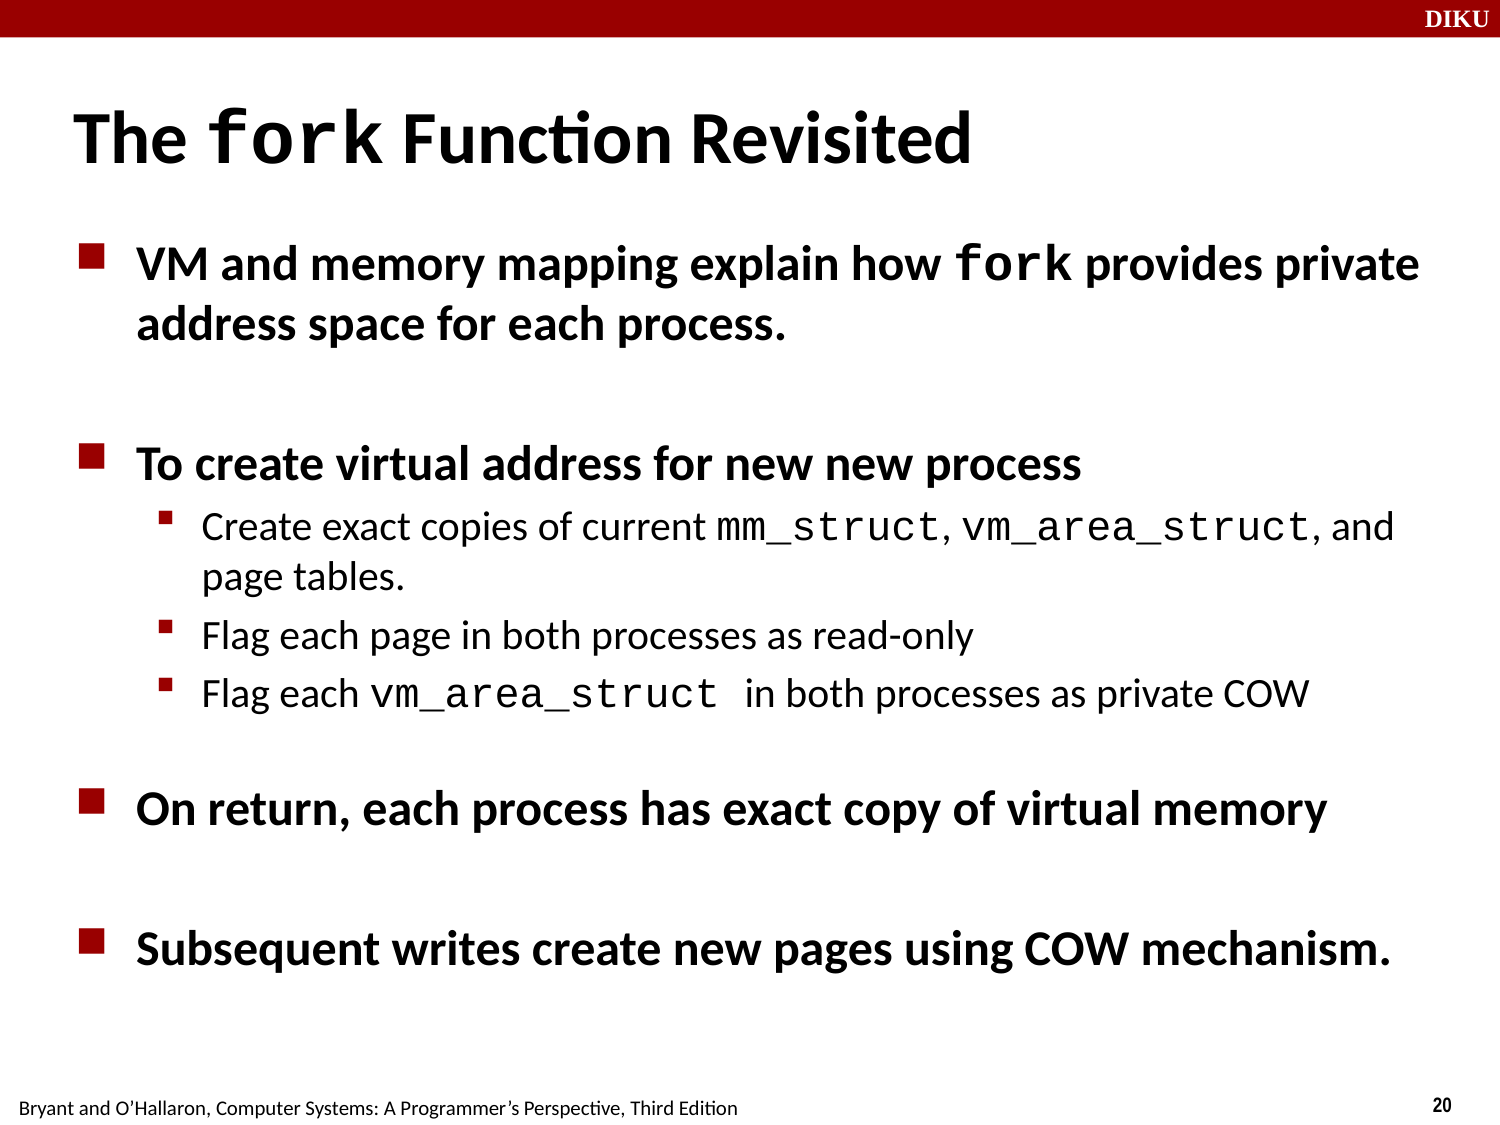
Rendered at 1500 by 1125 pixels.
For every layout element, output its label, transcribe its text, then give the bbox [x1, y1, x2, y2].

text_box VM and memory mapping explain how fork provides private address space for each process. To create virtual address for new new process Create exact copies of current mm_struct, vm_area_struct, and page tables. Flag each page in both processes as read-only Flag each vm_area_struct in both processes as private COW On return, each process has exact copy of virtual memory Subsequent writes create new pages using COW mechanism. [65, 223, 1463, 1039]
text_box The fork Function Revisited [58, 71, 1304, 197]
